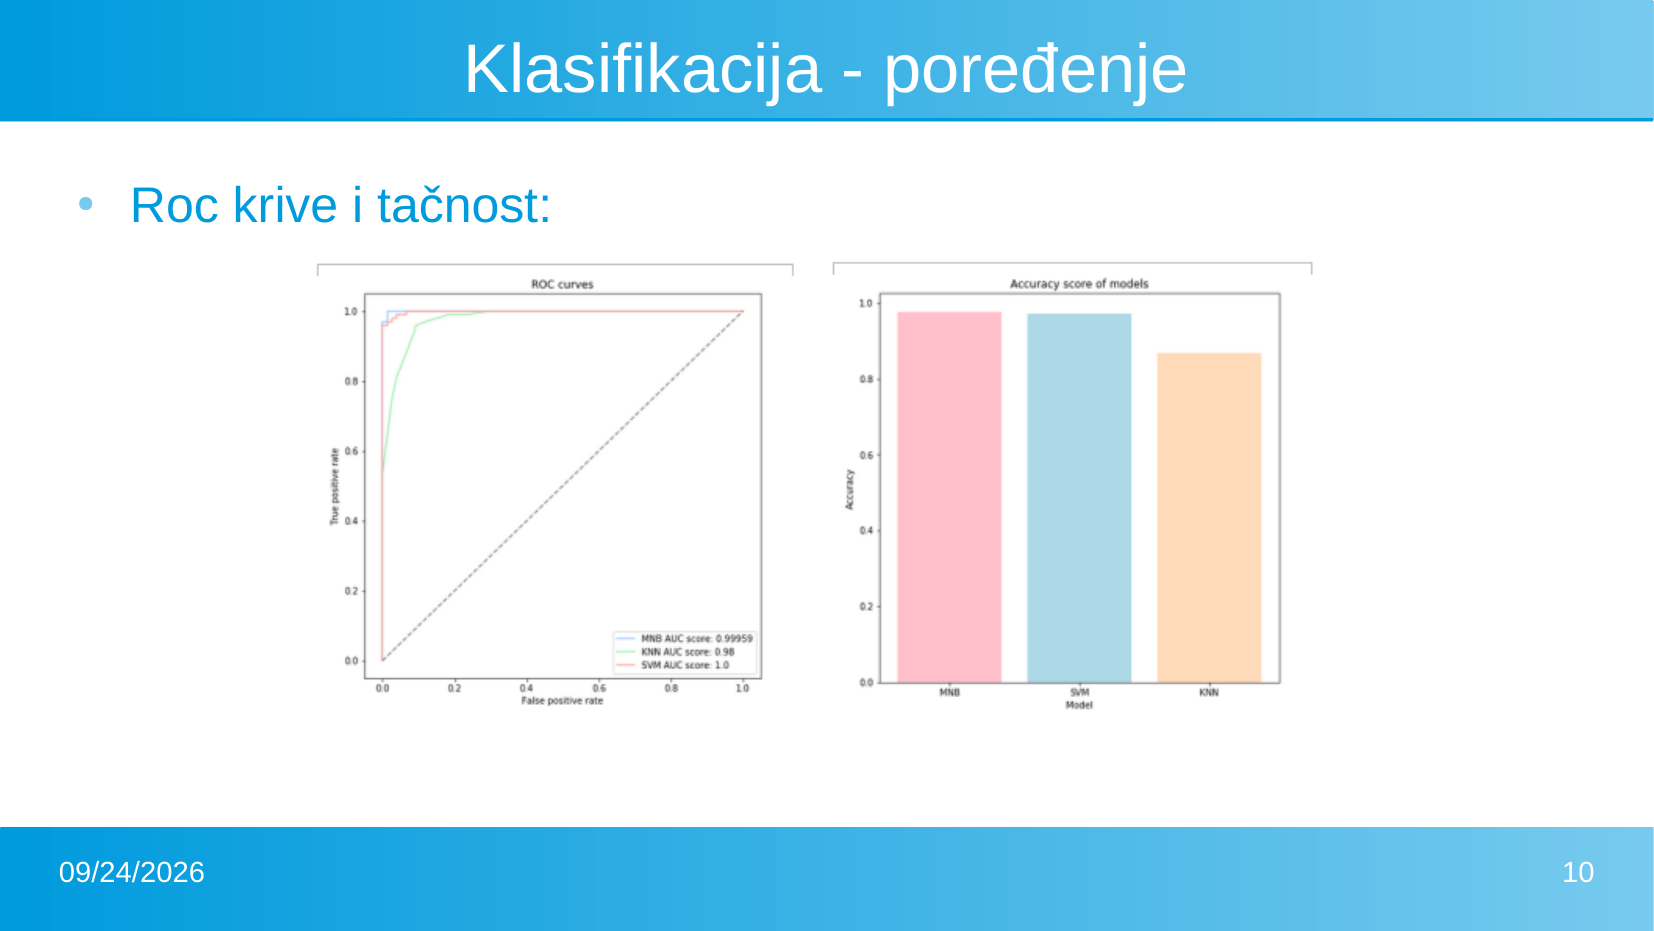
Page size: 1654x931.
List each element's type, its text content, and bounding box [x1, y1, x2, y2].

picture [297, 253, 1355, 711]
title Klasifikacija - poređenje [59, 29, 1595, 108]
list Roc krive i tačnost: [59, 177, 1595, 768]
